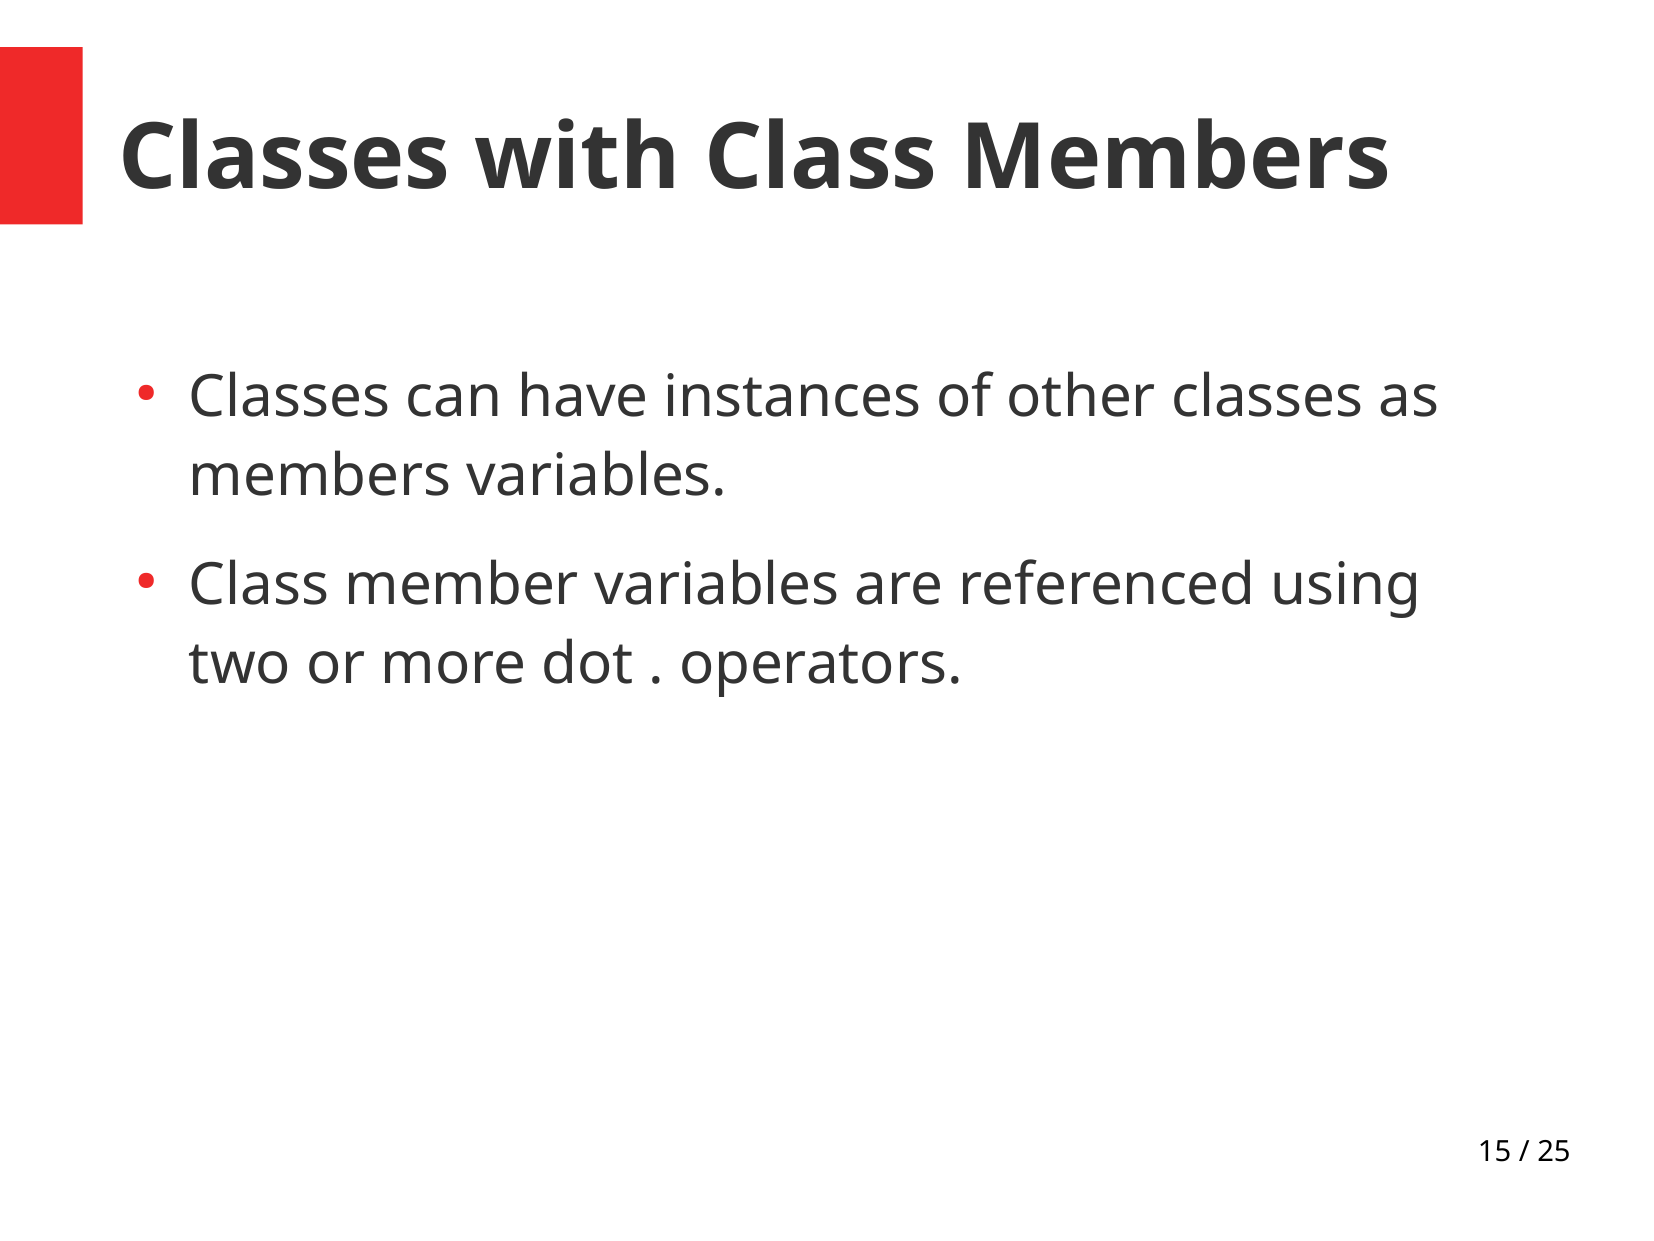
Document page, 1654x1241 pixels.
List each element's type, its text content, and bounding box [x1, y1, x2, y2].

list Classes can have instances of other classes as members variables. Class member variables are referenced using two or more dot . operators. [118, 354, 1536, 1074]
title Classes with Class Members [118, 45, 1571, 260]
